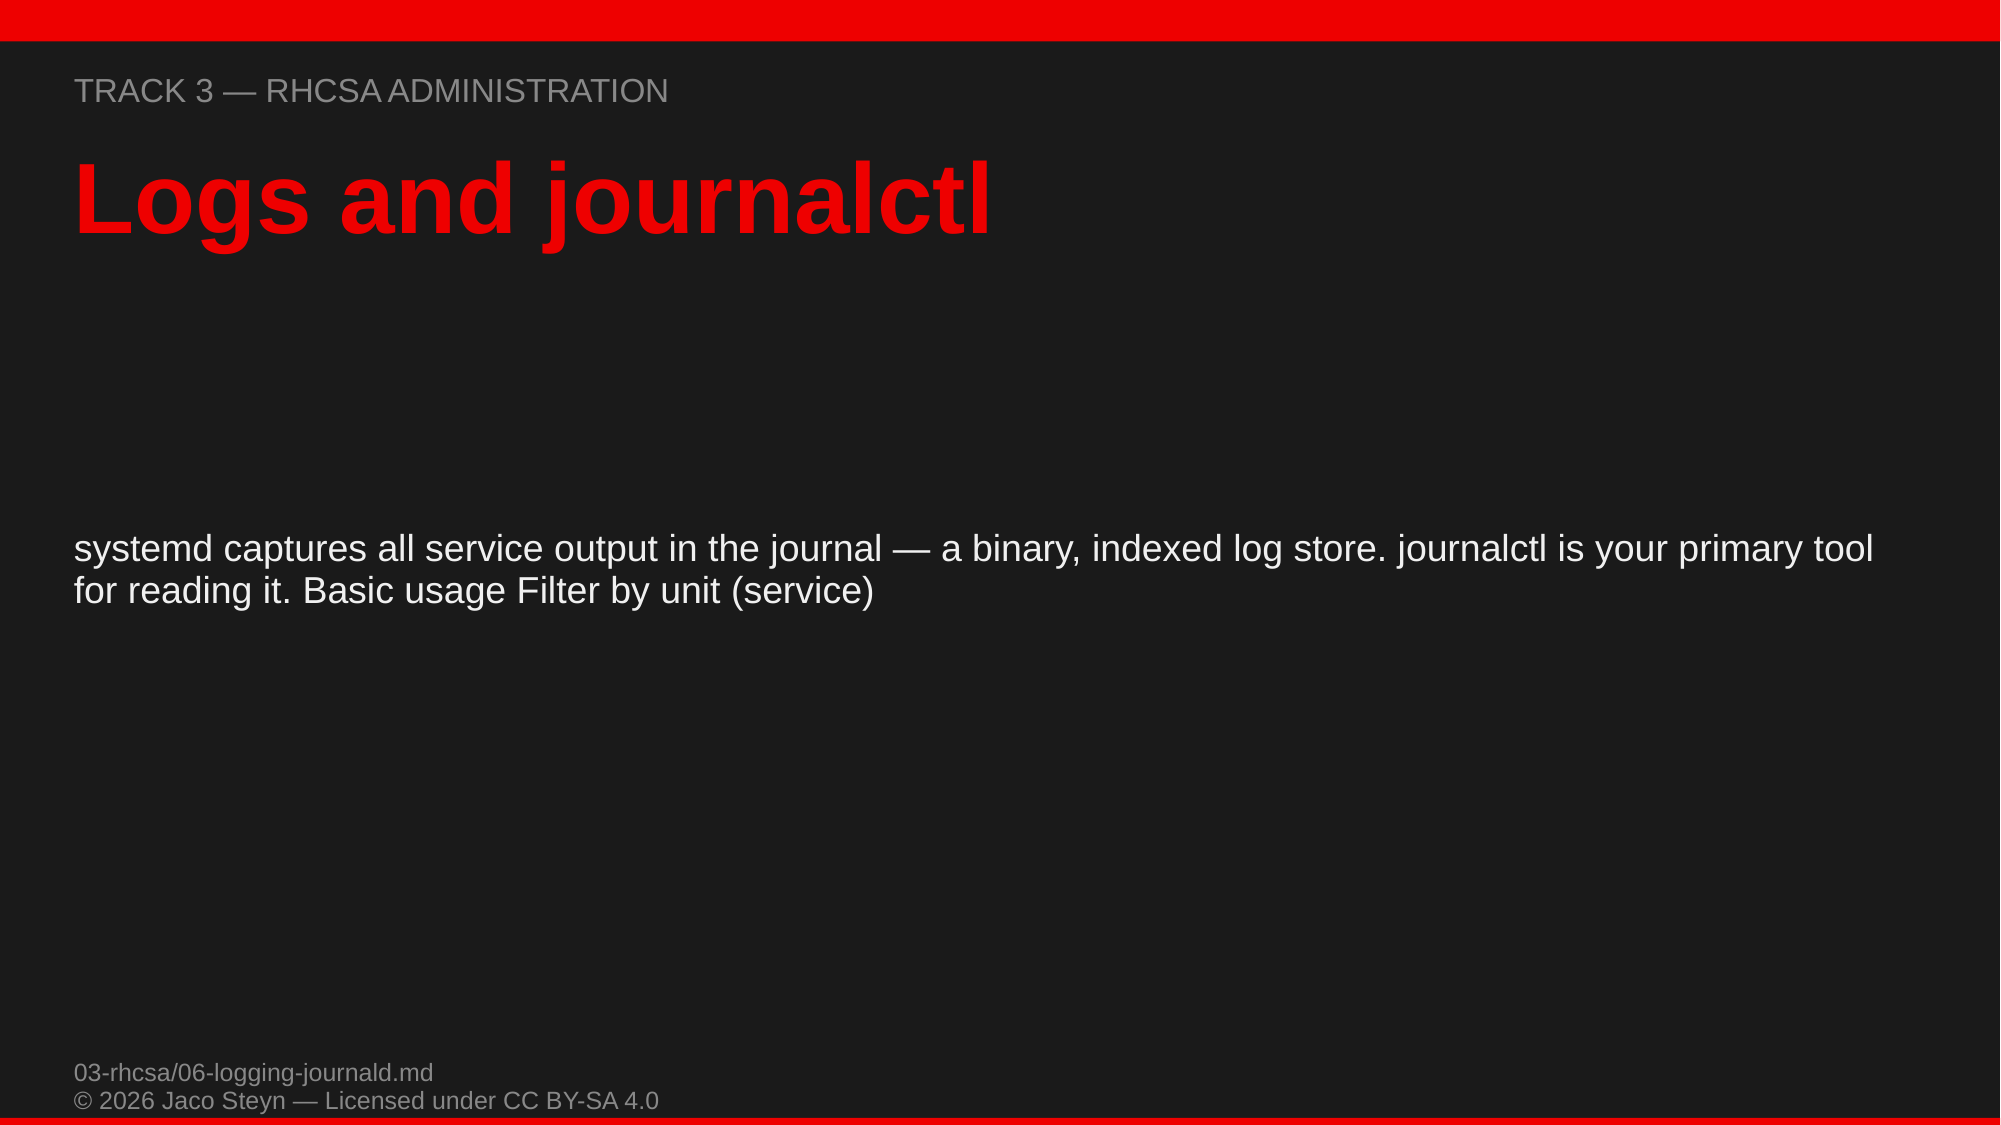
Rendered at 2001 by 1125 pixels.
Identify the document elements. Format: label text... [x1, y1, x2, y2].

text_box [0, 1117, 2001, 1125]
text_box Logs and journalctl [59, 135, 1942, 461]
text_box [0, 0, 2001, 42]
text_box systemd captures all service output in the journal — a binary, indexed log store. journalctl is your primary tool for reading it. Basic usage Filter by unit (service) [59, 519, 1942, 727]
text_box TRACK 3 — RHCSA ADMINISTRATION [59, 64, 1942, 119]
text_box 03-rhcsa/06-logging-journald.md © 2026 Jaco Steyn — Licensed under CC BY-SA 4.0 [59, 1051, 1942, 1111]
